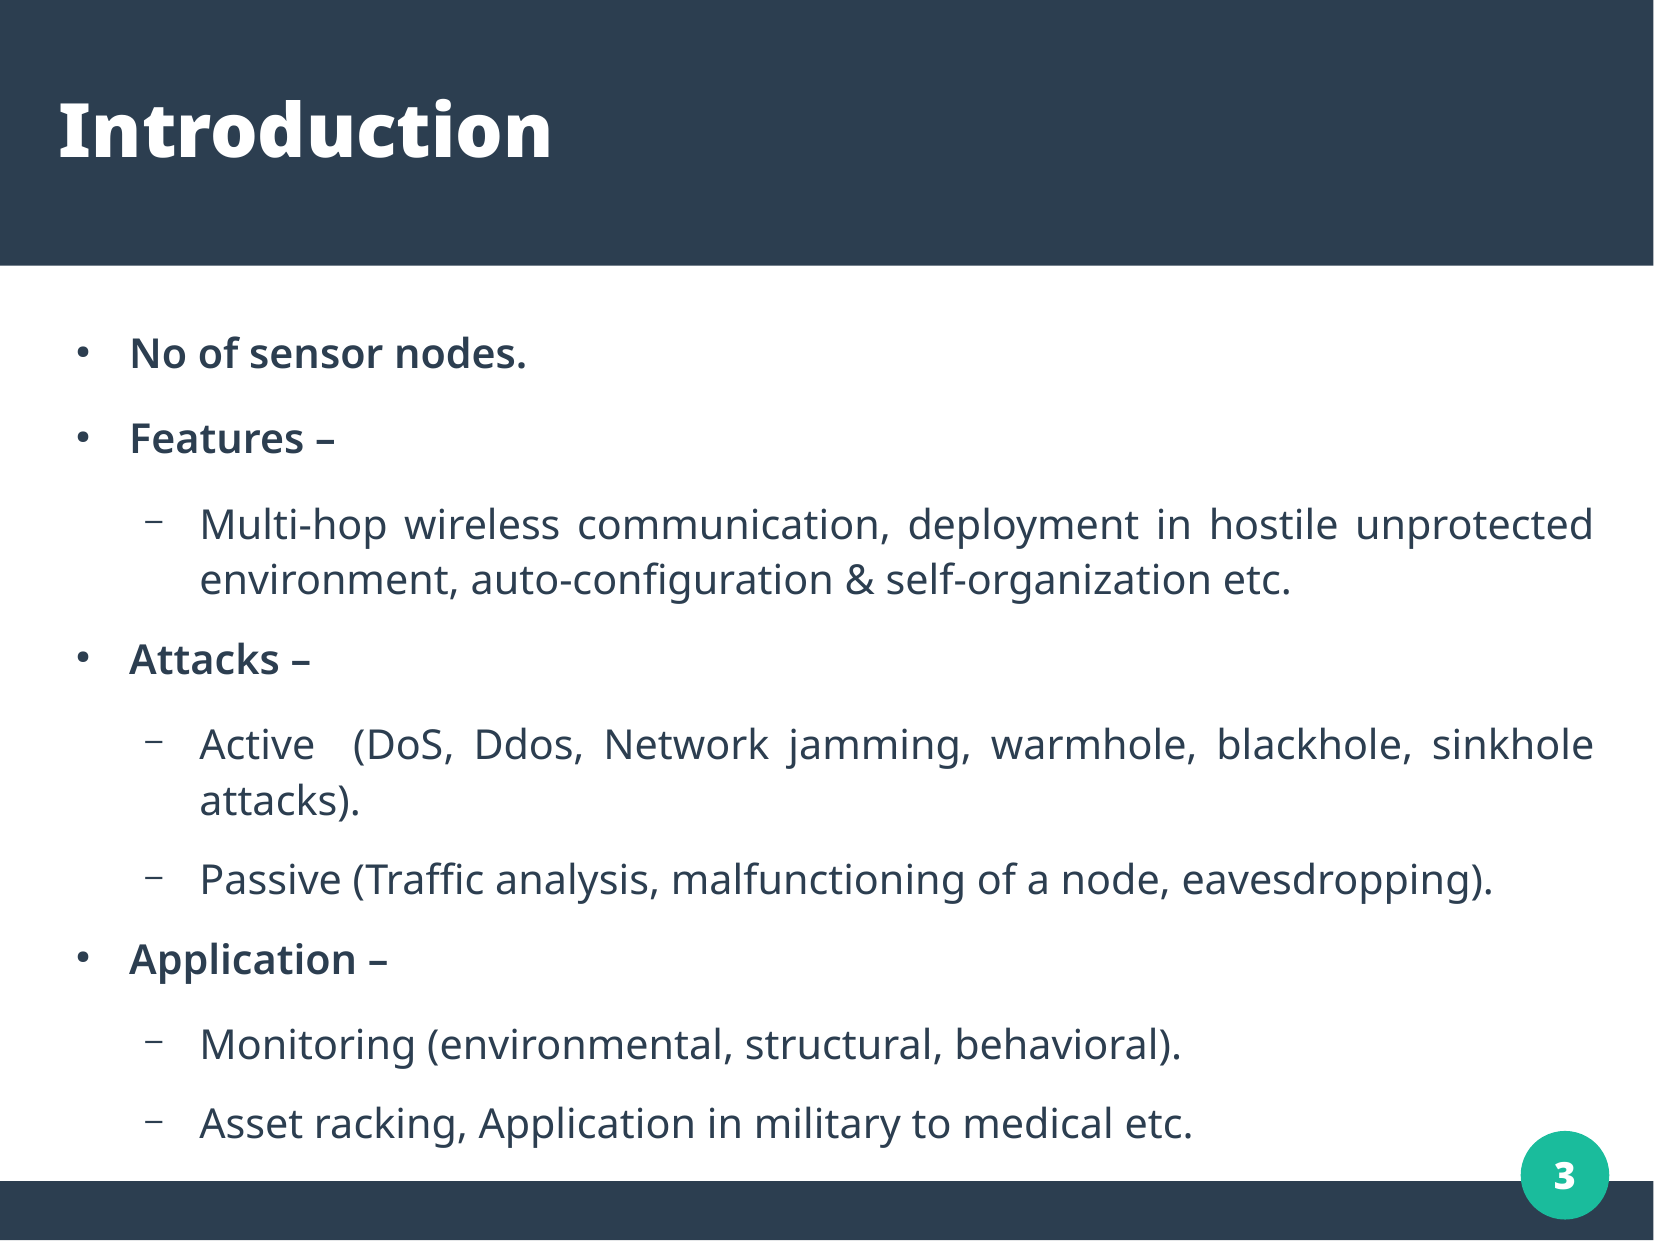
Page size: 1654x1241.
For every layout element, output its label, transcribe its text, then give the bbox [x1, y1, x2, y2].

list No of sensor nodes. Features – Multi-hop wireless communication, deployment in hostile unprotected environment, auto-configuration & self-organization etc. Attacks – Active (DoS, Ddos, Network jamming, warmhole, blackhole, sinkhole attacks). Passive (Traffic analysis, malfunctioning of a node, eavesdropping). Application – Monitoring (environmental, structural, behavioral). Asset racking, Application in military to medical etc. [59, 324, 1595, 1152]
title Introduction [59, 49, 1595, 207]
